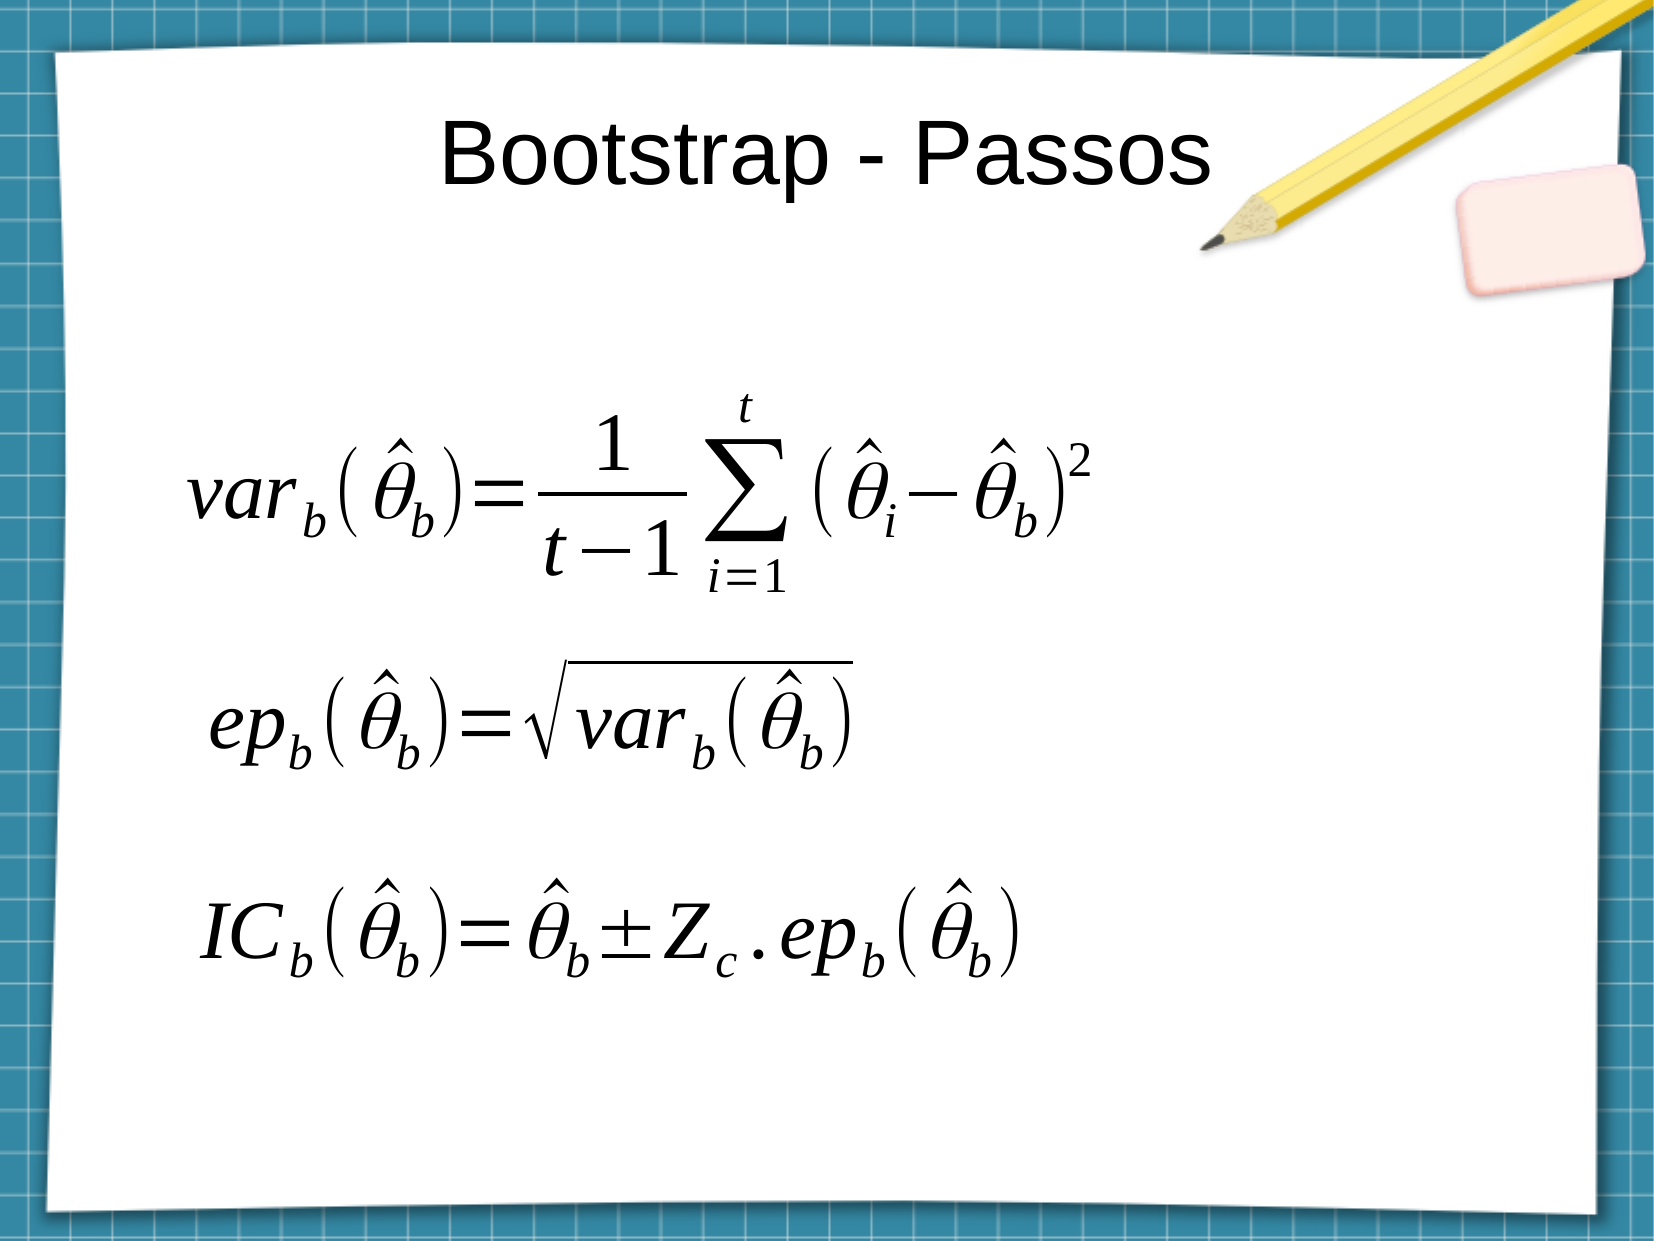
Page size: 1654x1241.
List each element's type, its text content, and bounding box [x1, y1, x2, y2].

picture [0, 0, 1654, 1241]
chart [177, 378, 1099, 603]
chart [200, 656, 863, 780]
title Bootstrap - Passos [82, 49, 1571, 257]
chart [188, 874, 1032, 989]
